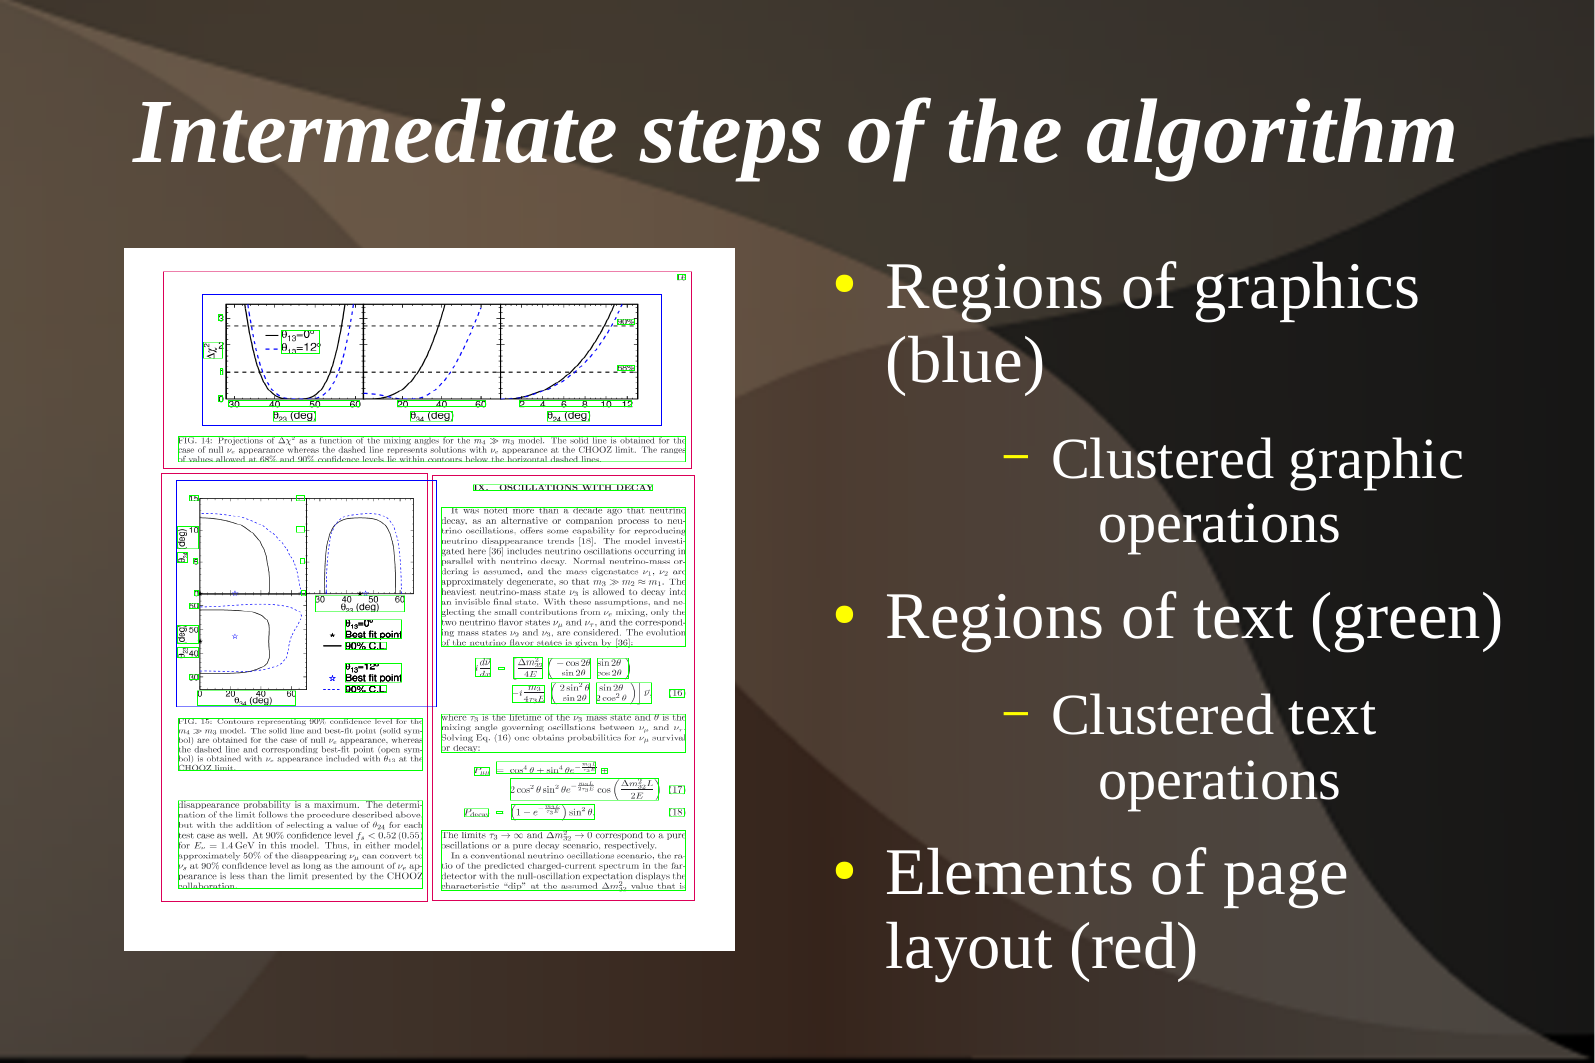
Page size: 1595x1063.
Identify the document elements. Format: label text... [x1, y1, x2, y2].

list Regions of graphics (blue) Clustered graphic operations Regions of text (green) Clustered text operations Elements of page layout (red) [814, 248, 1516, 988]
title Intermediate steps of the algorithm [79, 42, 1515, 220]
picture [0, 0, 1595, 1063]
